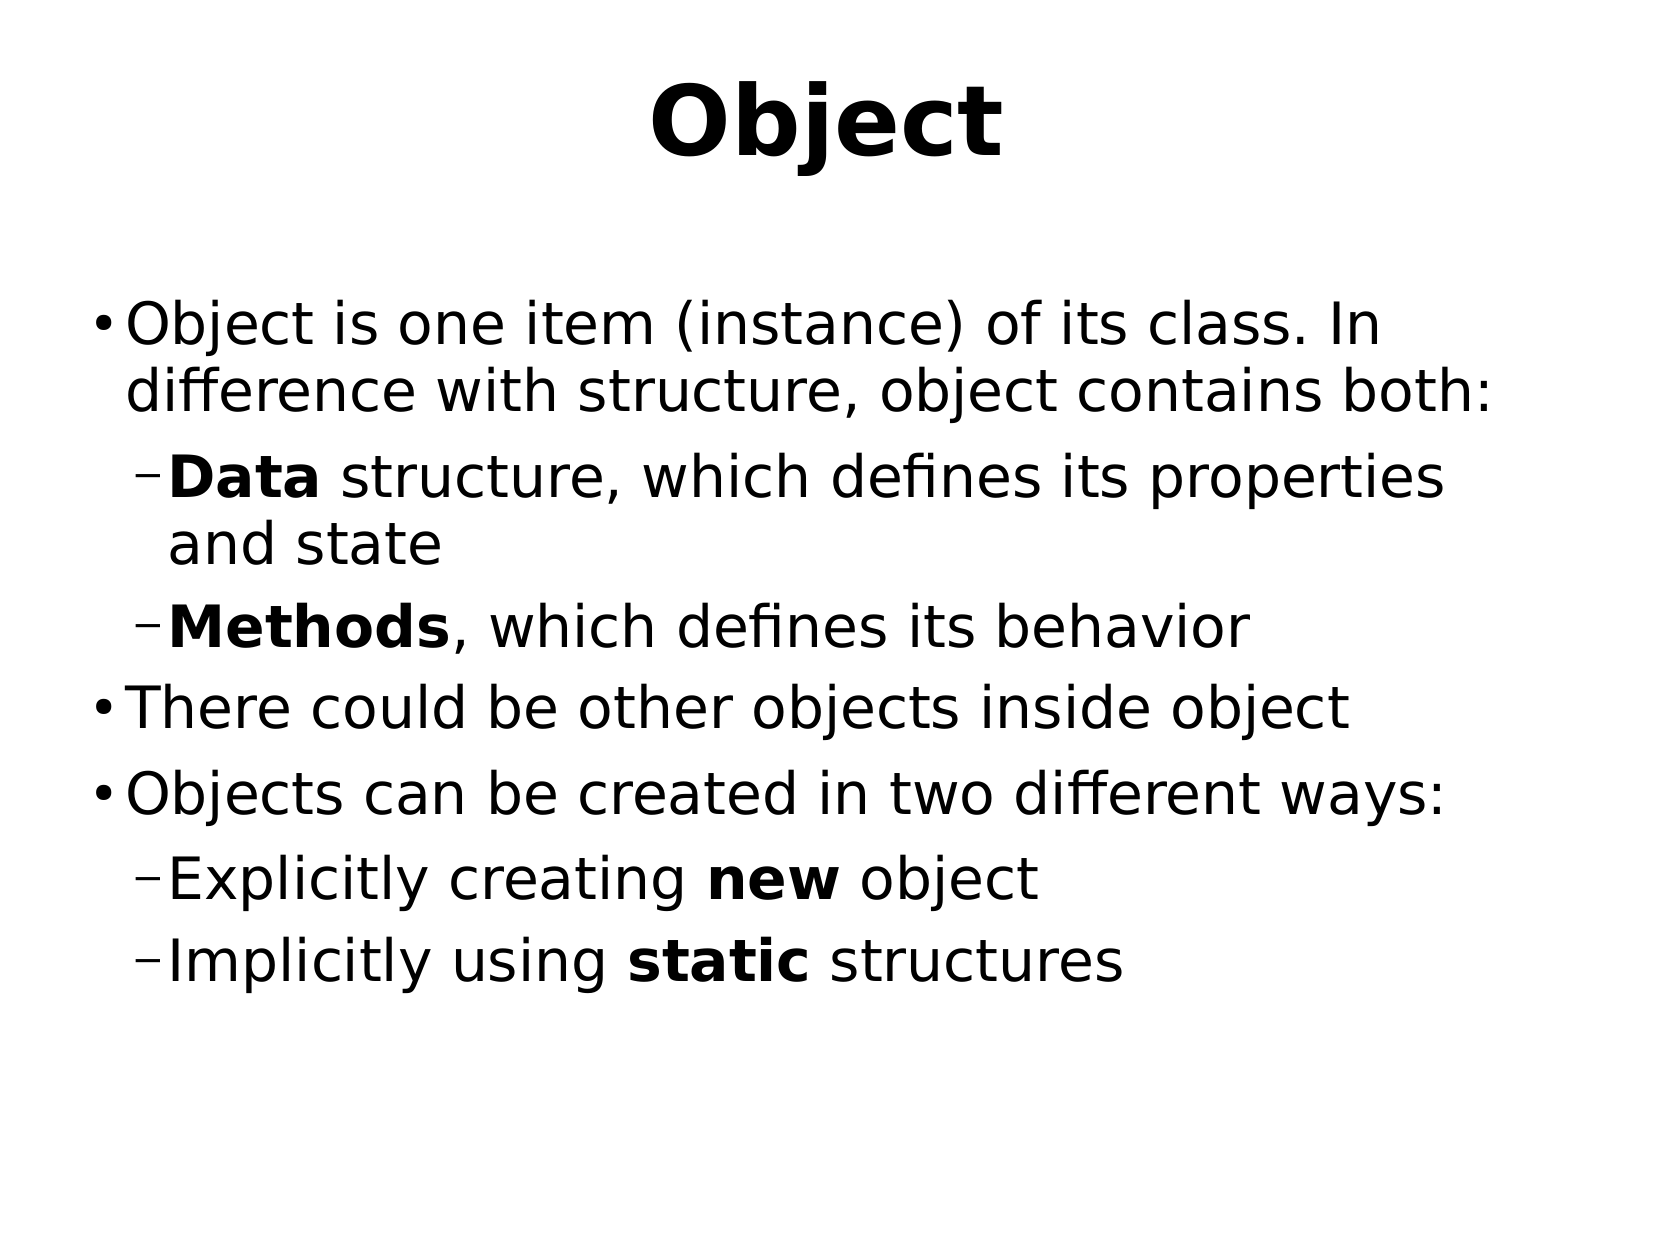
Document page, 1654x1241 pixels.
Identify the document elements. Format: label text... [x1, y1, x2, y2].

list Object is one item (instance) of its class. In difference with structure, object contains both: Data structure, which defines its properties and state Methods, which defines its behavior There could be other objects inside object Objects can be created in two different ways: Explicitly creating new object Implicitly using static structures [82, 290, 1538, 1010]
title Object [82, 49, 1571, 196]
